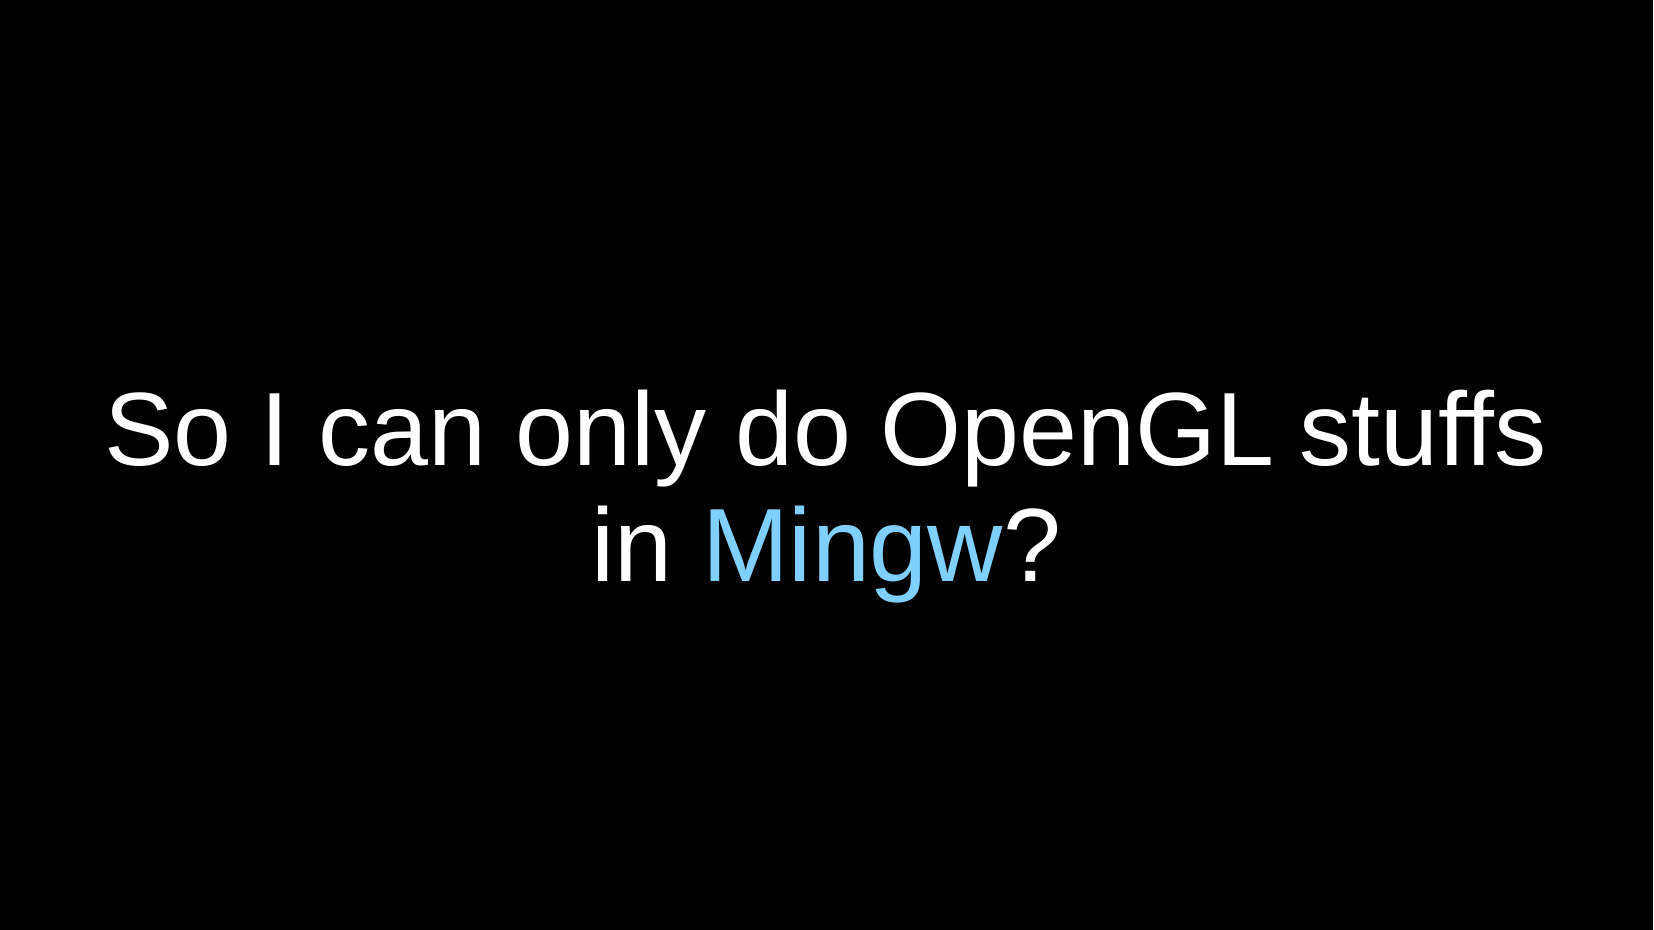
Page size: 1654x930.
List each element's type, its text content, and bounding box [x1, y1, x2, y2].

subtitle So I can only do OpenGL stuffs in Mingw? [82, 217, 1571, 757]
